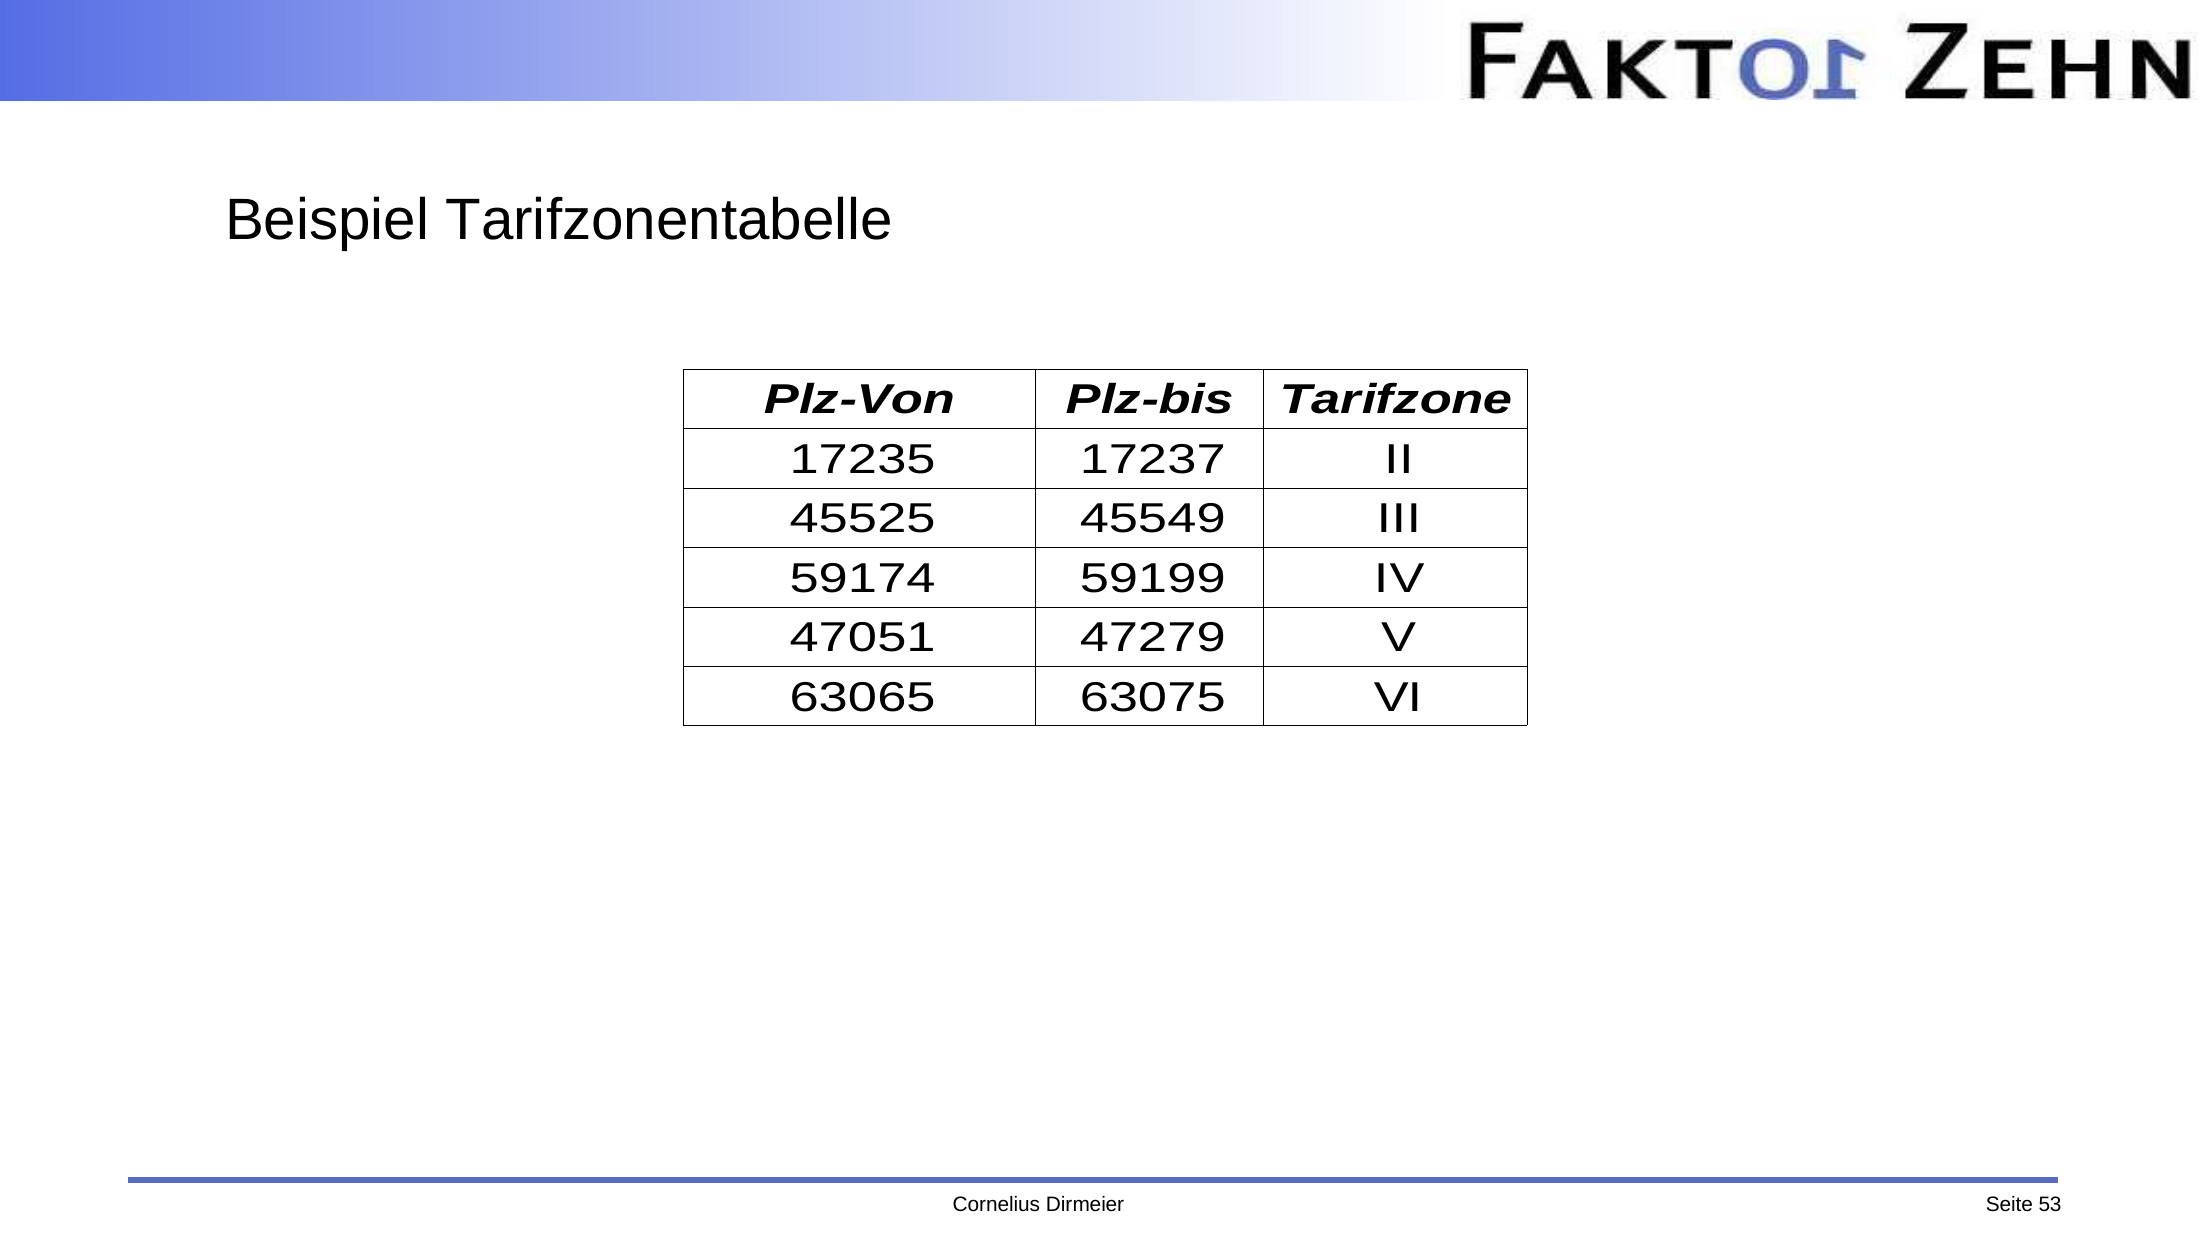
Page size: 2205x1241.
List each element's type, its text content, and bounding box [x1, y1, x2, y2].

title Beispiel Tarifzonentabelle [225, 142, 1981, 296]
chart [334, 369, 1892, 977]
picture [1460, 7, 2202, 100]
